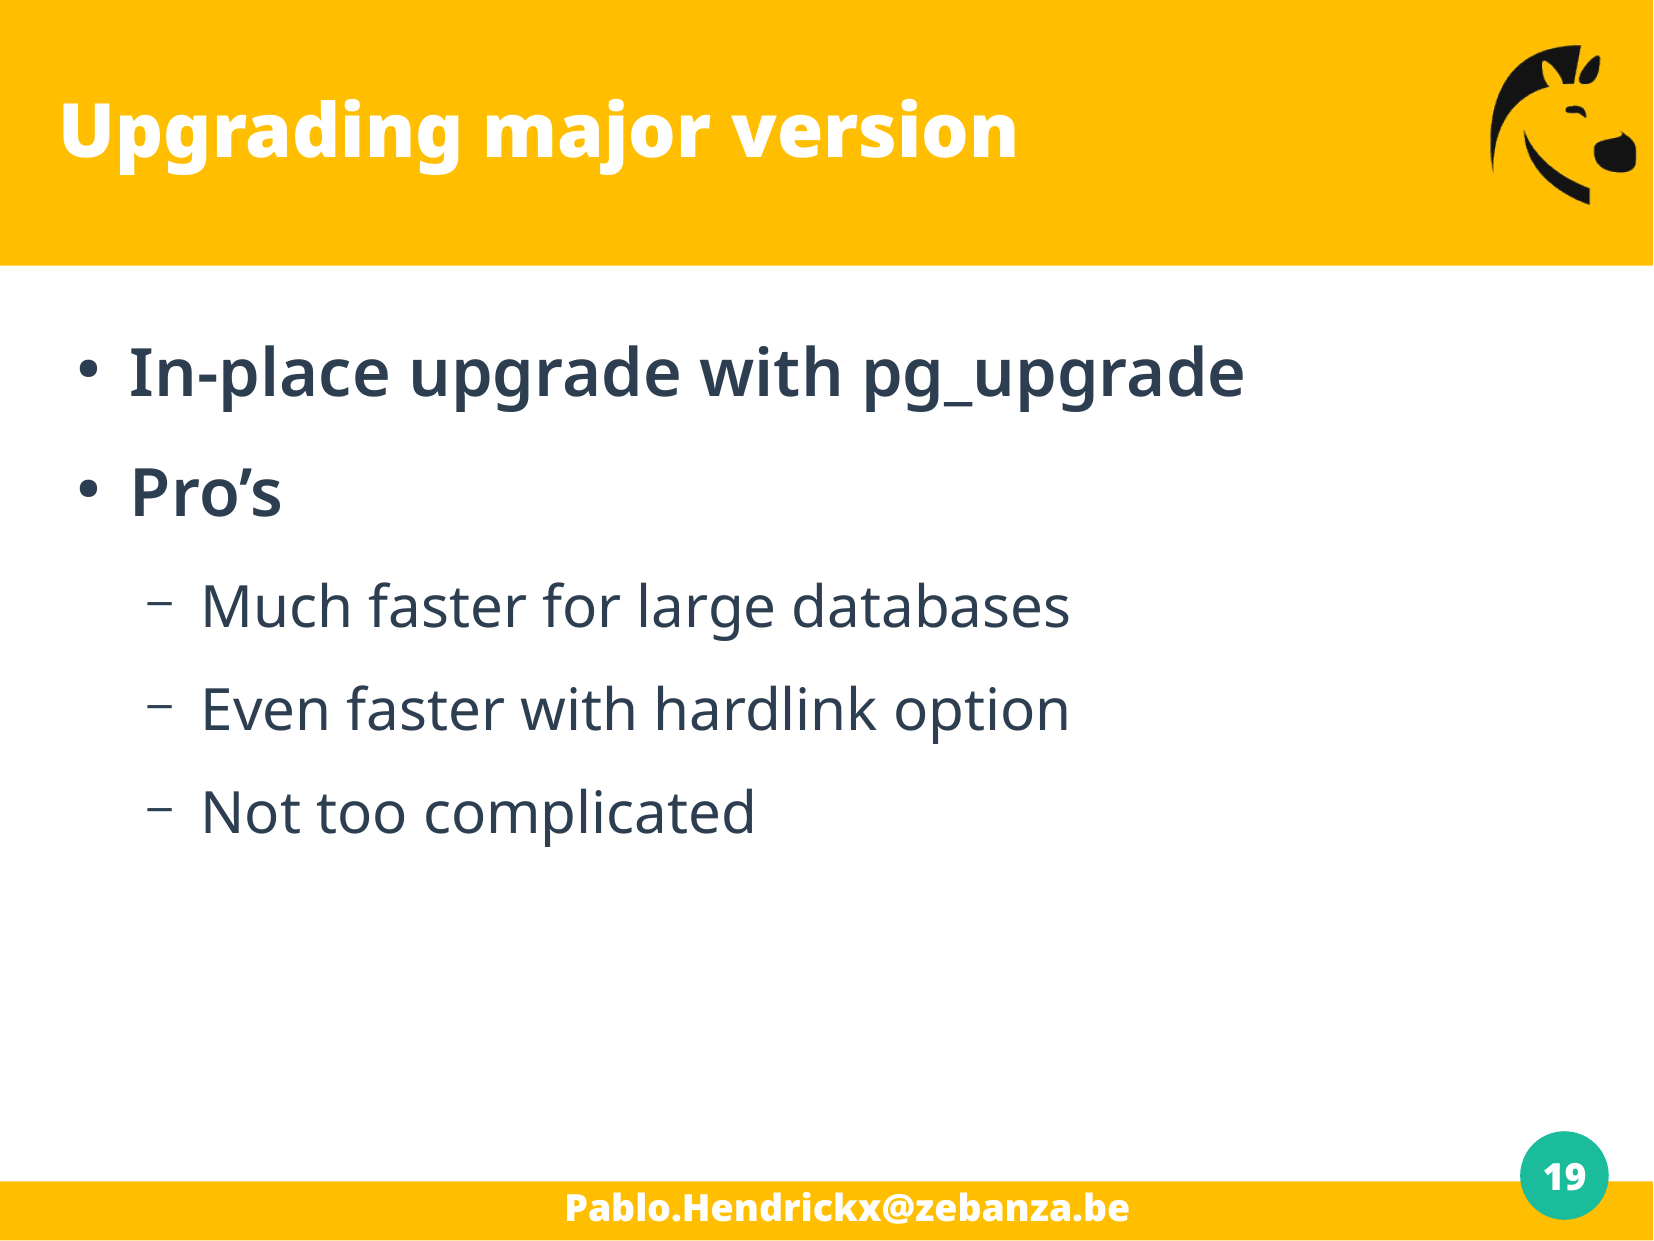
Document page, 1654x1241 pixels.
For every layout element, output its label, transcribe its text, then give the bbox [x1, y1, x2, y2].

list In-place upgrade with pg_upgrade Pro’s Much faster for large databases Even faster with hardlink option Not too complicated [58, 324, 1594, 1152]
title Upgrading major version [58, 49, 1594, 207]
picture [1410, 0, 1654, 241]
